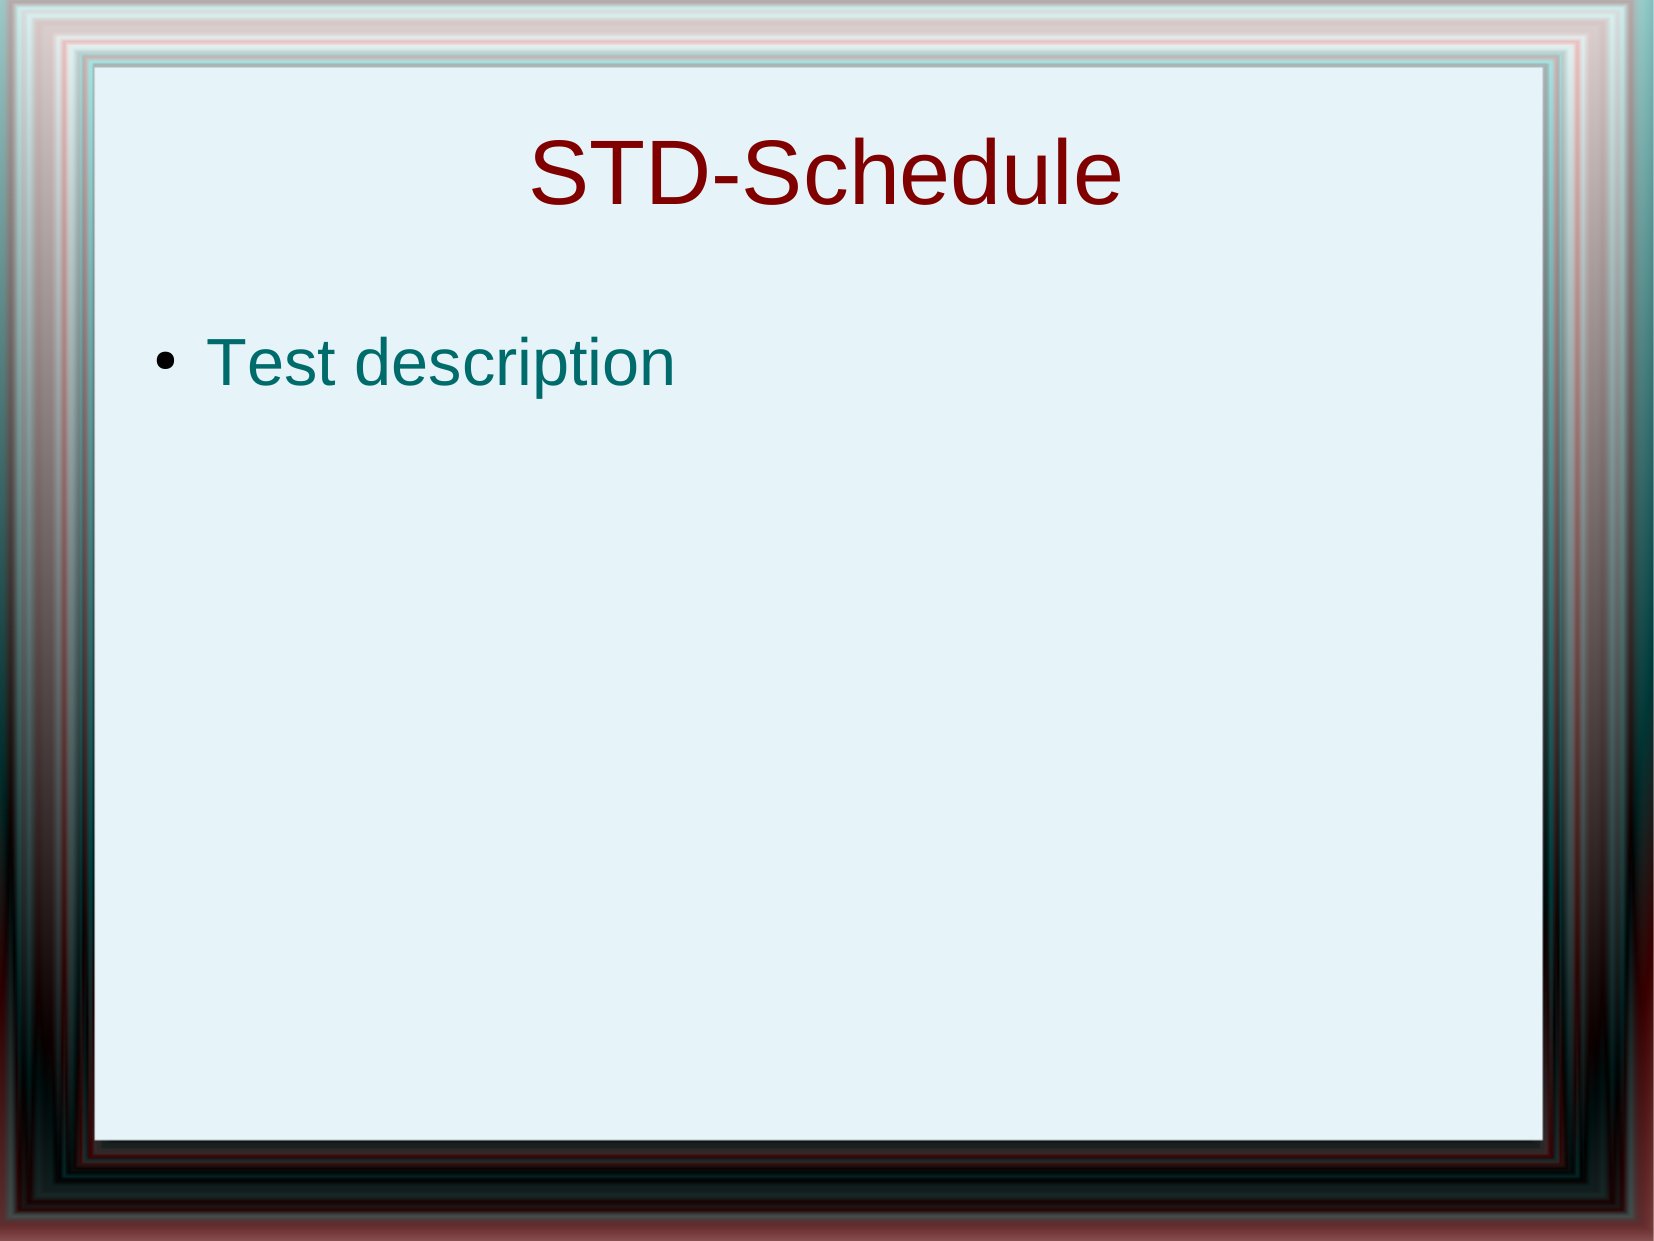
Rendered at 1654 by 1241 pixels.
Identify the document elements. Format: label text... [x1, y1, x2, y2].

list Test description [118, 324, 1506, 945]
picture [0, 0, 1654, 1241]
title STD-Schedule [118, 88, 1536, 257]
